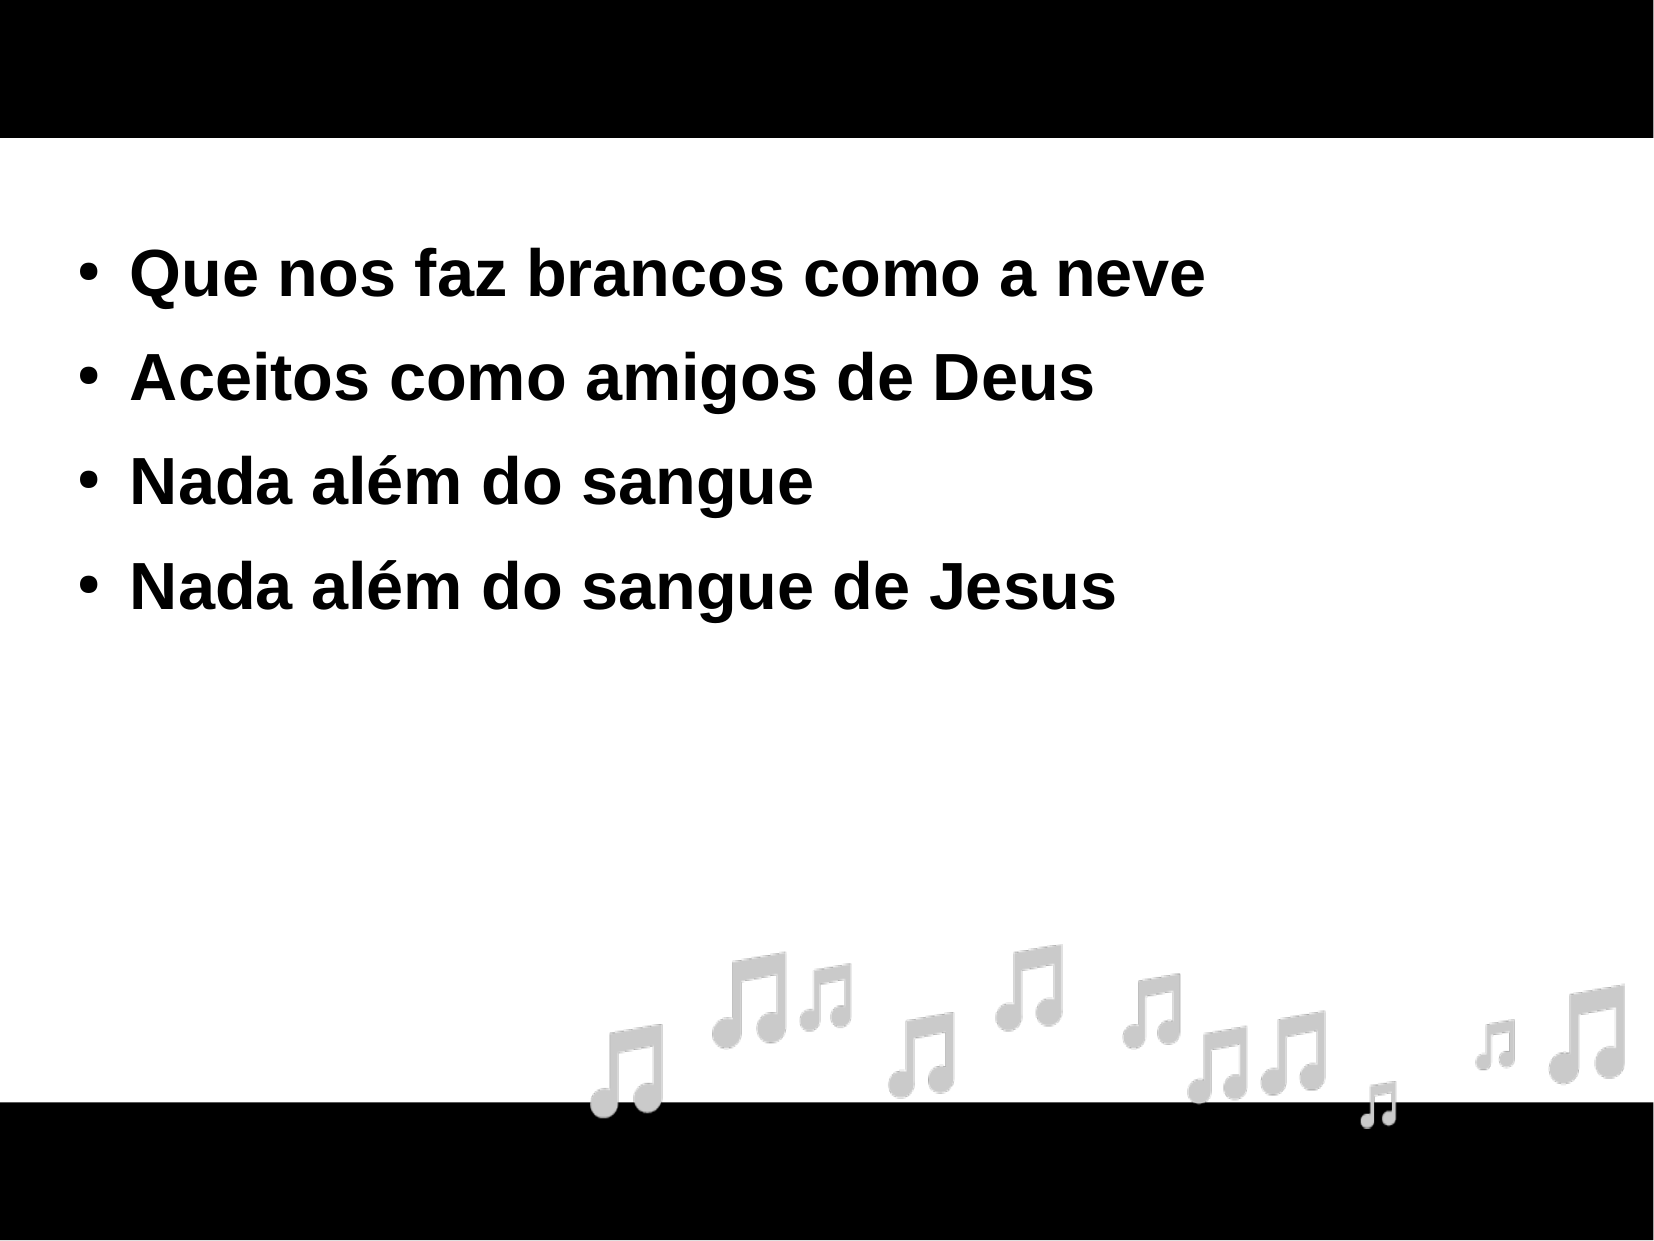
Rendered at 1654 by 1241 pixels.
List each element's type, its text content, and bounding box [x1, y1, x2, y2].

list Que nos faz brancos como a neve Aceitos como amigos de Deus Nada além do sangue Nada além do sangue de Jesus [59, 236, 1595, 1024]
